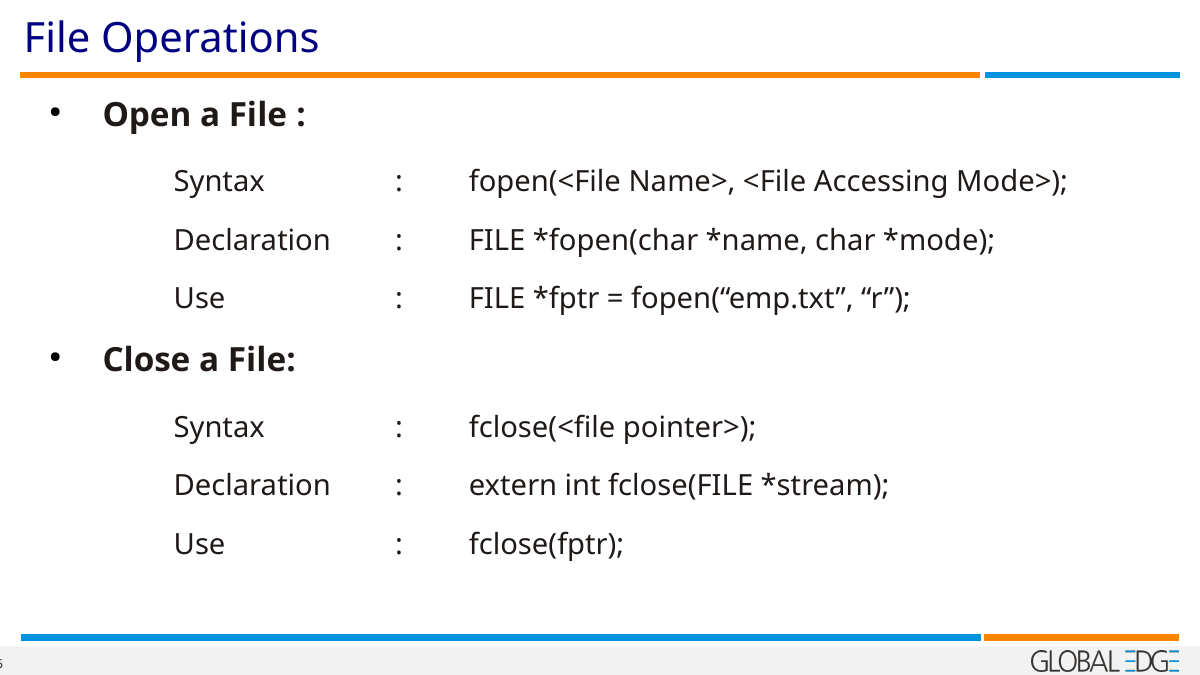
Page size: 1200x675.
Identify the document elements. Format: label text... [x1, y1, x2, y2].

title File Operations [12, 9, 1088, 63]
picture [1031, 650, 1179, 672]
list Open a File : Syntax : fopen(<File Name>, <File Accessing Mode>); Declaration : FILE *fopen(char *name, char *mode); Use : FILE *fptr = fopen(“emp.txt”, “r”); Close a File: Syntax : fclose(<file pointer>); Declaration : extern int fclose(FILE *stream); Use : fclose(fptr); [20, 87, 1179, 628]
